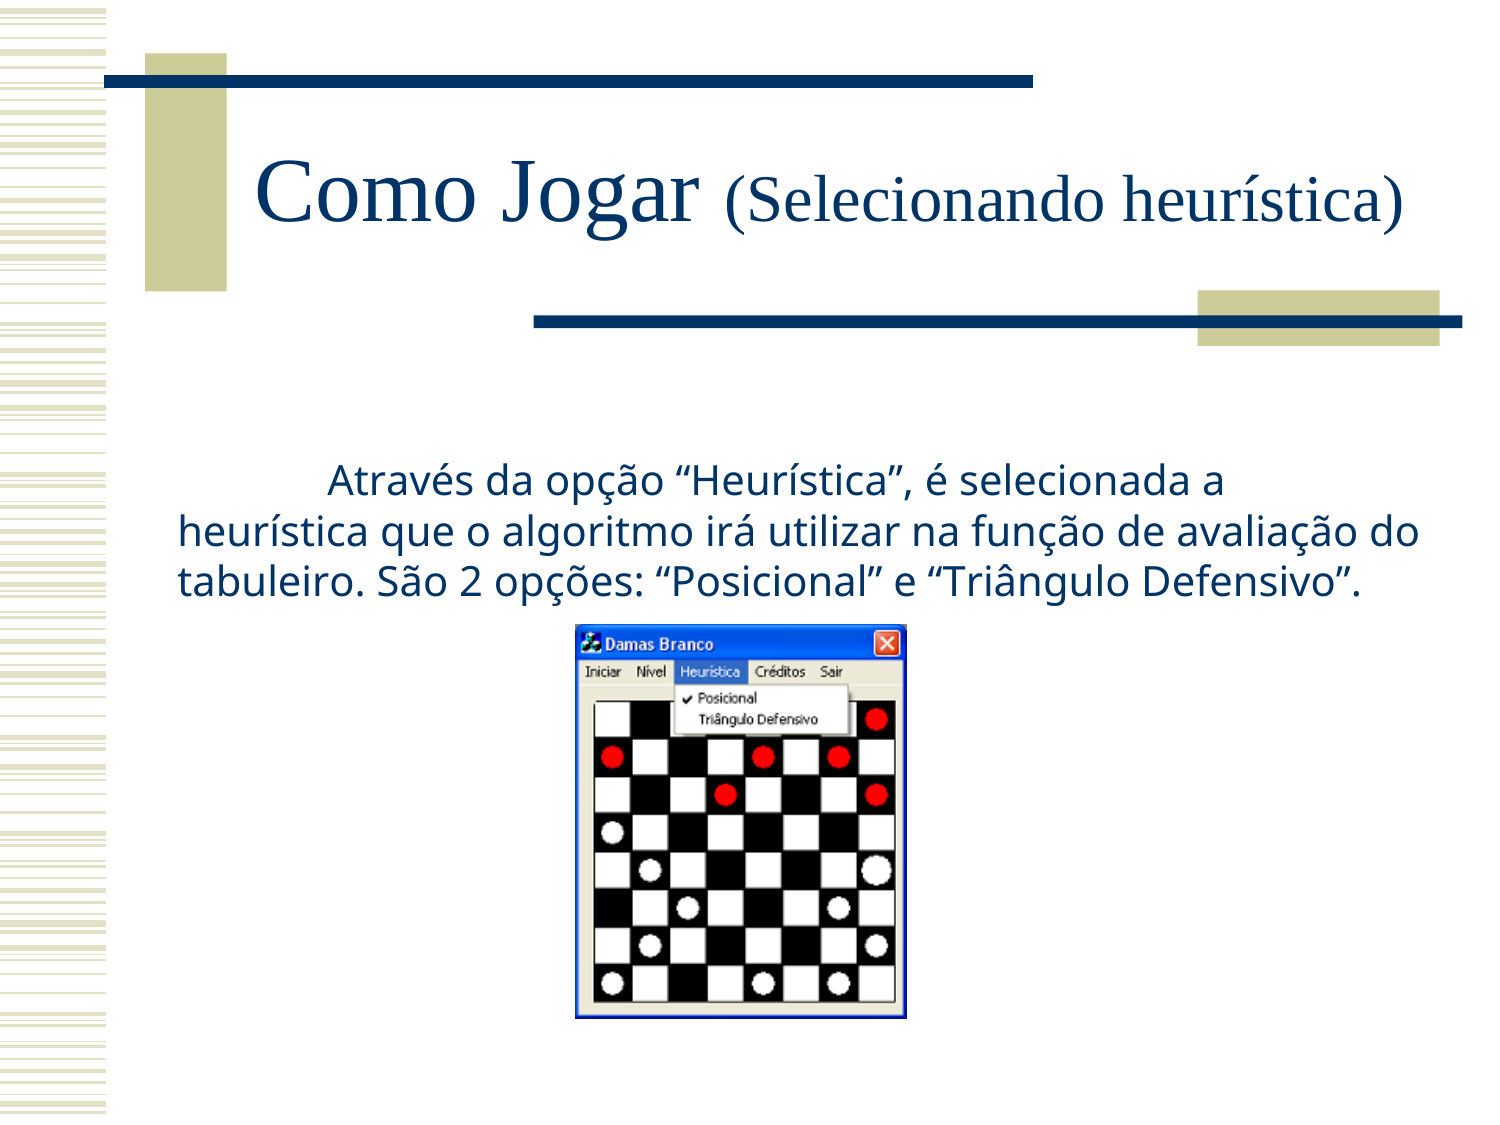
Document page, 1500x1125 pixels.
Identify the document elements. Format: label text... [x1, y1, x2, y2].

picture [575, 624, 907, 1019]
text_box Através da opção “Heurística”, é selecionada a heurística que o algoritmo irá utilizar na função de avaliação do tabuleiro. São 2 opções: “Posicional” e “Triângulo Defensivo”. [162, 437, 1438, 613]
title Como Jogar (Selecionando heurística) [225, 99, 1436, 288]
